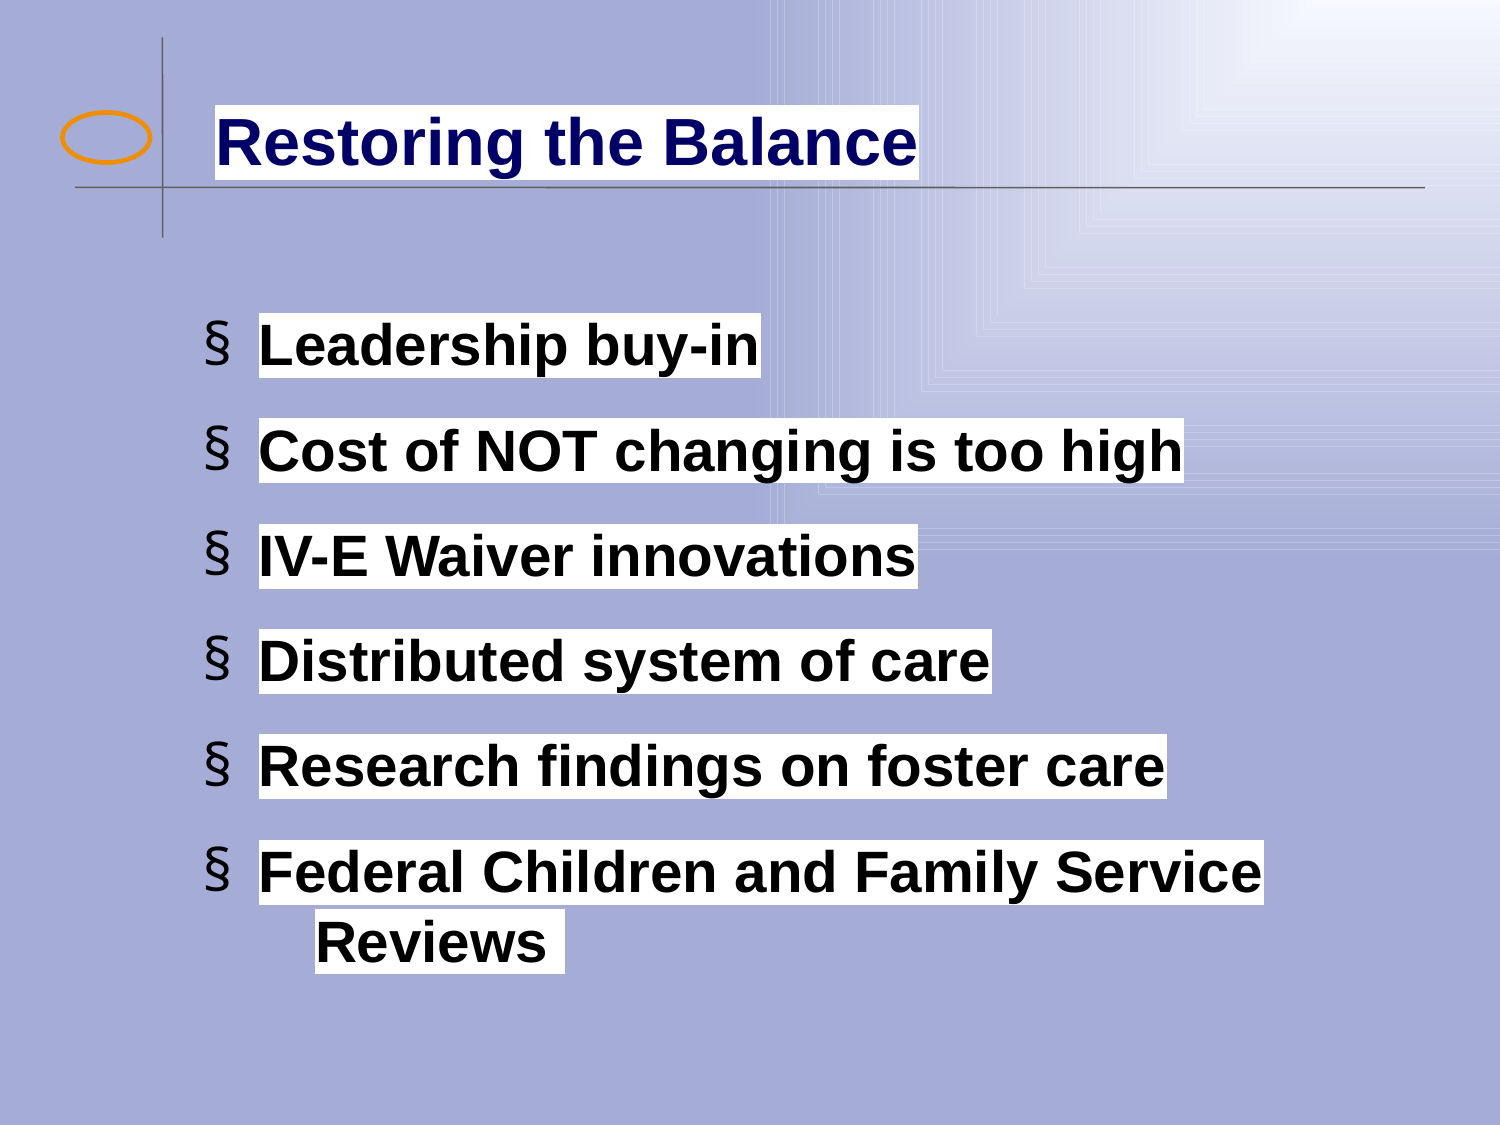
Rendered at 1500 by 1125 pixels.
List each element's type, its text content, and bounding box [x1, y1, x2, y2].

list Leadership buy-in Cost of NOT changing is too high IV-E Waiver innovations Distributed system of care Research findings on foster care Federal Children and Family Service Reviews [75, 299, 1426, 1005]
title Restoring the Balance [200, 45, 1426, 233]
